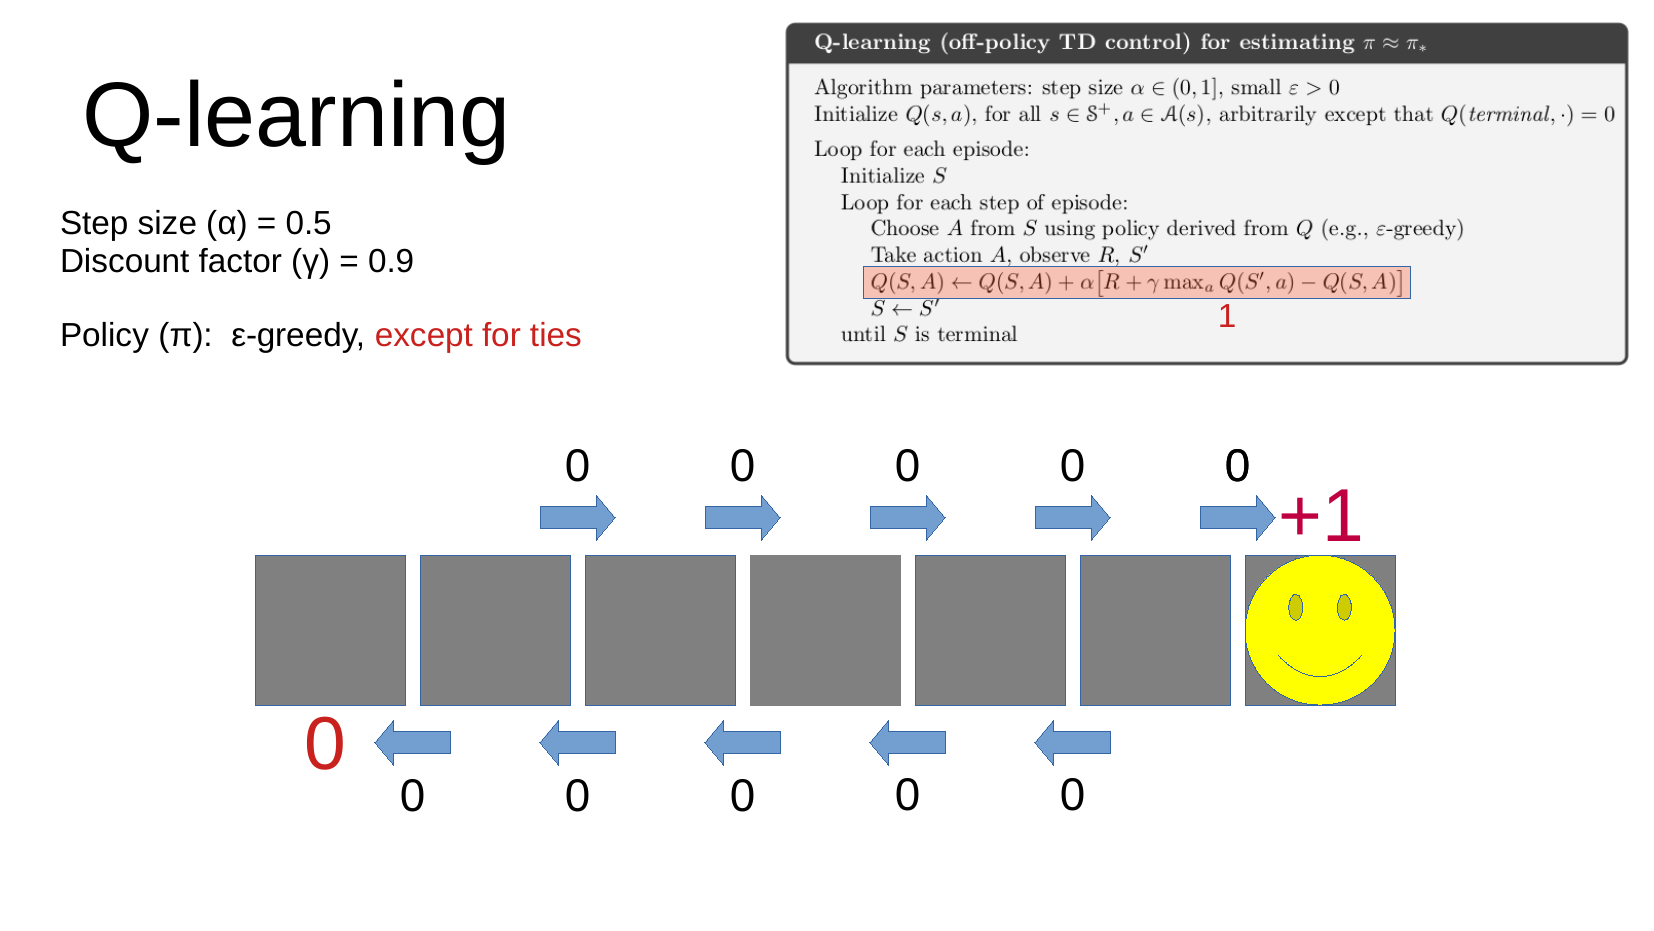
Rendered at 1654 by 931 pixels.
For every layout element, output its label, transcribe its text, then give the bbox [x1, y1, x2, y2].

text_box [585, 555, 736, 706]
text_box [379, 720, 451, 750]
title 0 [855, 420, 961, 511]
text_box [1200, 511, 1268, 541]
title 0 [273, 698, 379, 789]
text_box [863, 266, 1411, 299]
title 1 [1185, 286, 1261, 346]
text_box [1035, 511, 1111, 541]
text_box [1080, 555, 1231, 706]
text_box [870, 511, 946, 541]
text_box [1245, 555, 1396, 706]
text_box [255, 555, 406, 706]
text_box [705, 511, 781, 541]
title 0 [1020, 750, 1126, 840]
title 0 [690, 750, 796, 841]
title 0 [1185, 420, 1291, 511]
title +1 [1268, 471, 1374, 561]
text_box [539, 720, 616, 750]
text_box [869, 720, 946, 750]
picture [773, 14, 1637, 376]
title 0 [525, 420, 631, 511]
text_box [420, 555, 571, 706]
title 0 [525, 750, 631, 841]
title 0 [360, 750, 466, 841]
title 0 [1020, 420, 1126, 511]
title Step size (α) = 0.5 Discount factor (γ) = 0.9 Policy (π): ε-greedy, except for ties [60, 186, 616, 409]
text_box [1034, 720, 1111, 750]
title Q-learning [82, 37, 773, 193]
title 0 [690, 420, 796, 511]
title 0 [855, 750, 961, 840]
text_box [915, 555, 1066, 706]
text_box [540, 511, 616, 541]
text_box [704, 720, 781, 750]
text_box [750, 555, 901, 706]
